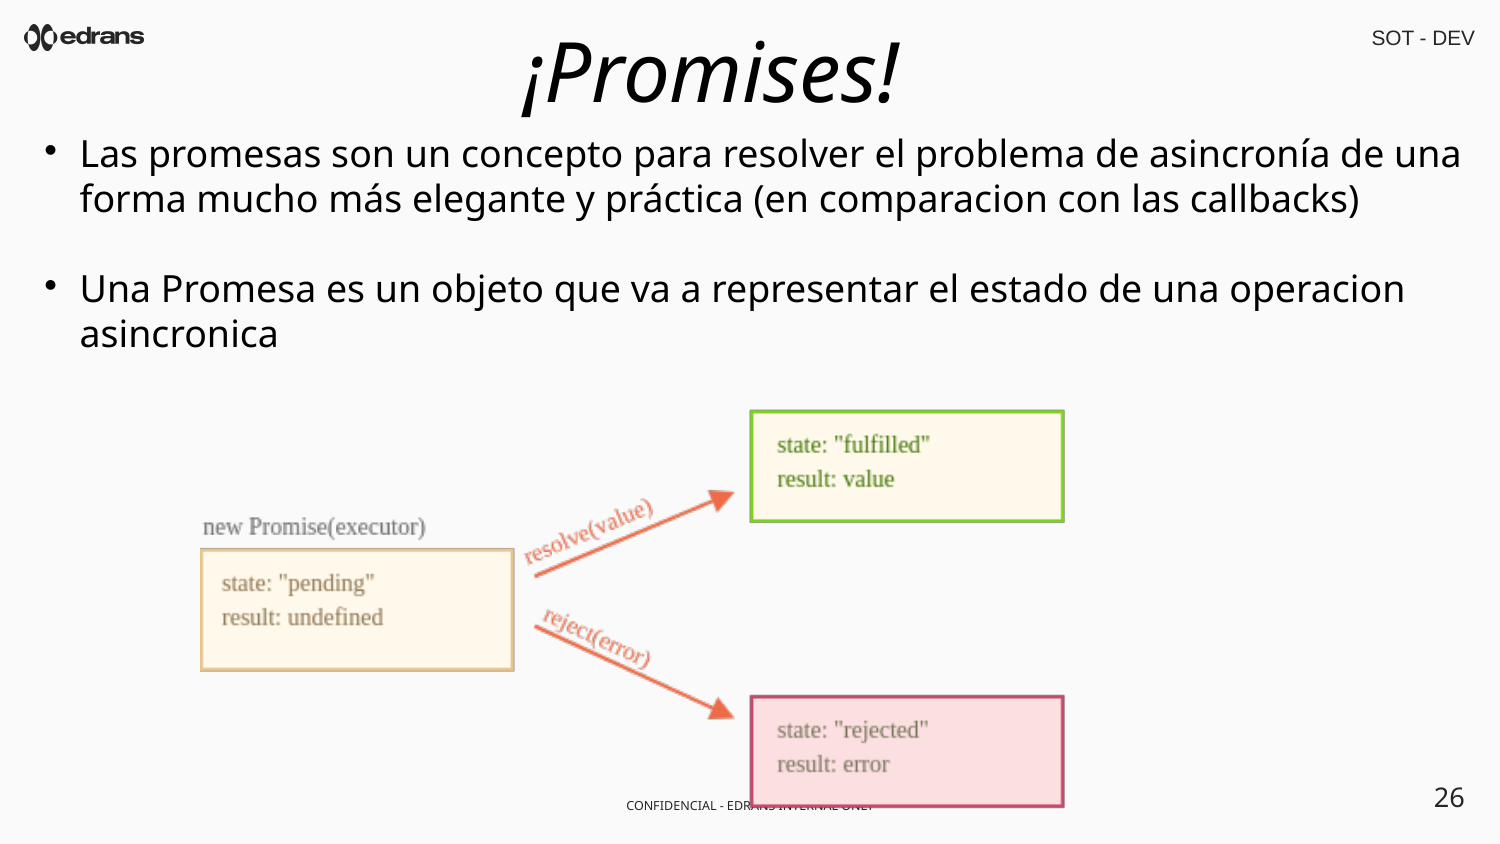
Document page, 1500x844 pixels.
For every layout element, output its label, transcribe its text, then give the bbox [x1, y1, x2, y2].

text_box ¡Promises! [507, 11, 982, 124]
text_box SOT - DEV [1266, 24, 1475, 51]
picture [24, 24, 144, 51]
picture [200, 395, 1075, 815]
slide_number <número> [1389, 764, 1480, 830]
text_box Las promesas son un concepto para resolver el problema de asincronía de una forma mucho más elegante y práctica (en comparacion con las callbacks) Una Promesa es un objeto que va a representar el estado de una operacion asincronica [44, 129, 1465, 393]
